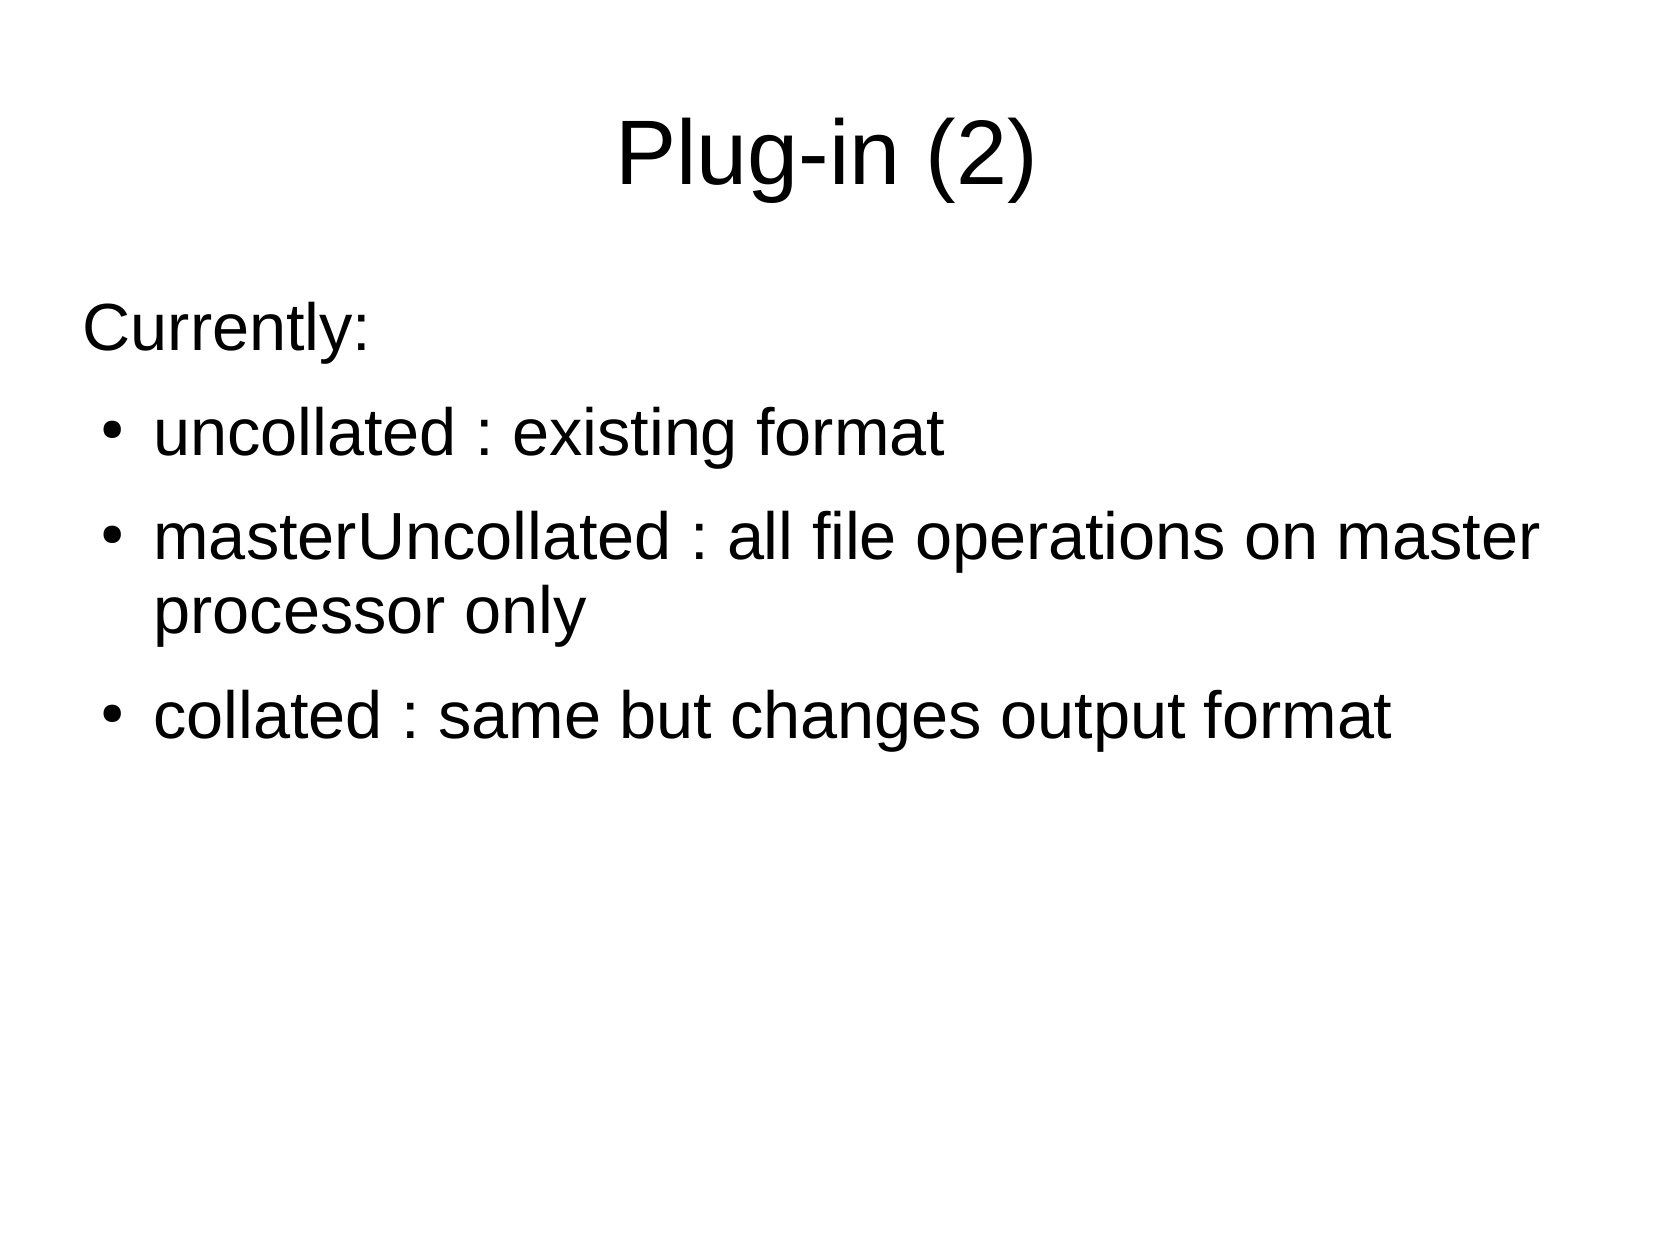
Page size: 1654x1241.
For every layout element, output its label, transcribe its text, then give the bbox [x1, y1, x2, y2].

list Currently: uncollated : existing format masterUncollated : all file operations on master processor only collated : same but changes output format [82, 290, 1571, 1010]
title Plug-in (2) [82, 49, 1571, 257]
